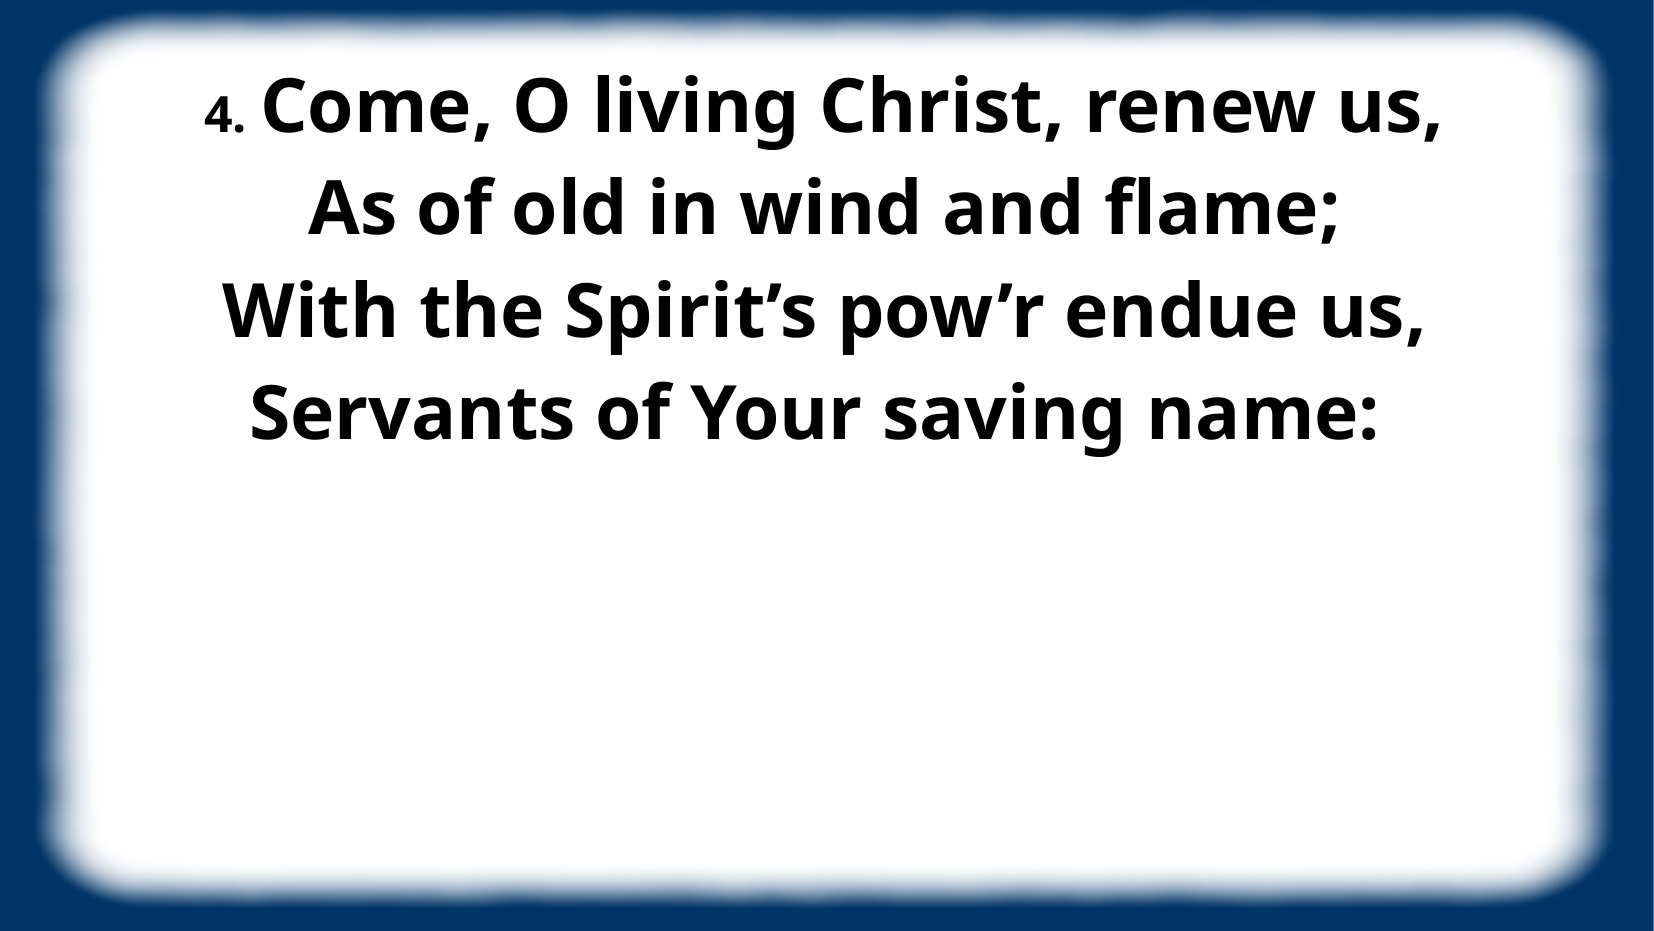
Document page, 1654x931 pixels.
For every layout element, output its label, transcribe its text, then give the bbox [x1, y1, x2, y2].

picture [0, 0, 1654, 931]
text_box 4. Come, O living Christ, renew us, As of old in wind and flame; With the Spirit’s pow’r endue us, Servants of Your saving name: [90, 45, 1561, 460]
